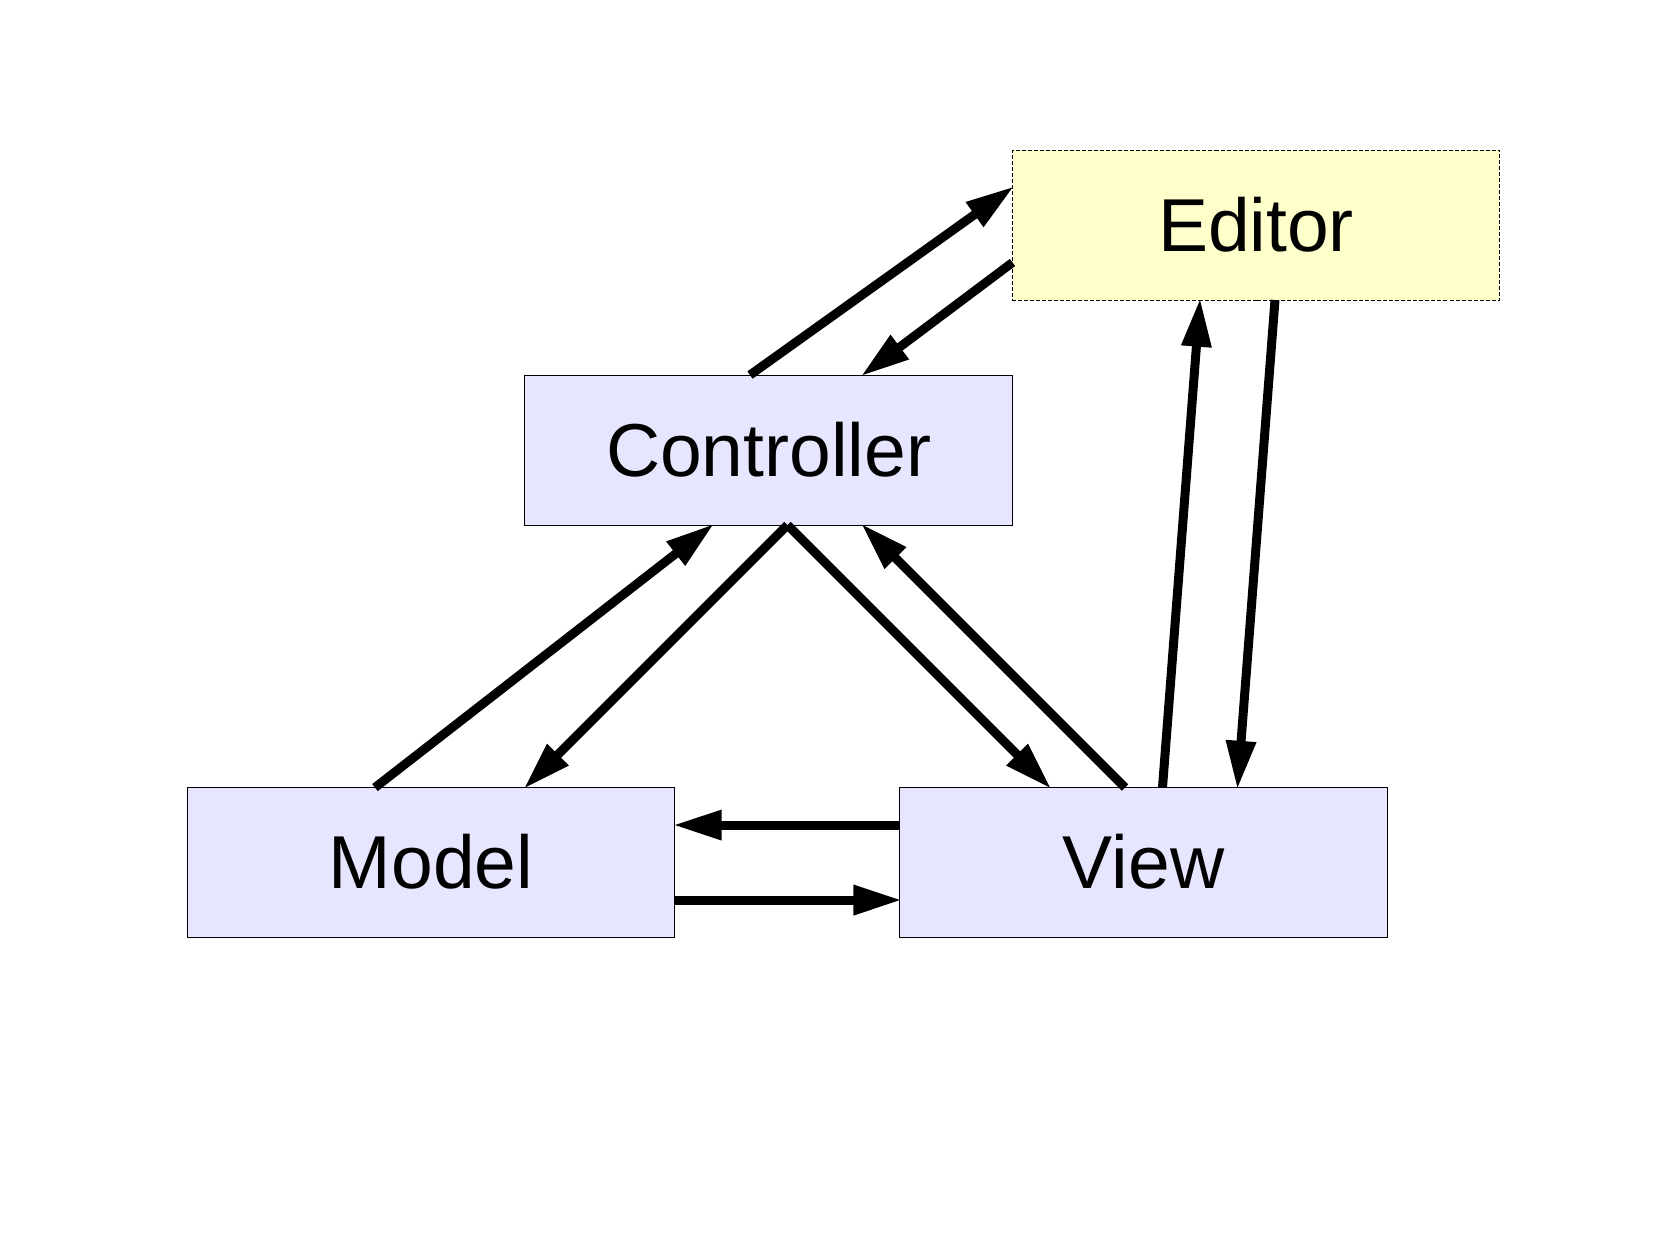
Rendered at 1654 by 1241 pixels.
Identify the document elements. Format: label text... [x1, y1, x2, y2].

text_box View [899, 787, 1388, 938]
text_box Controller [524, 375, 1013, 526]
text_box Model [187, 787, 675, 938]
text_box Editor [1012, 150, 1500, 301]
